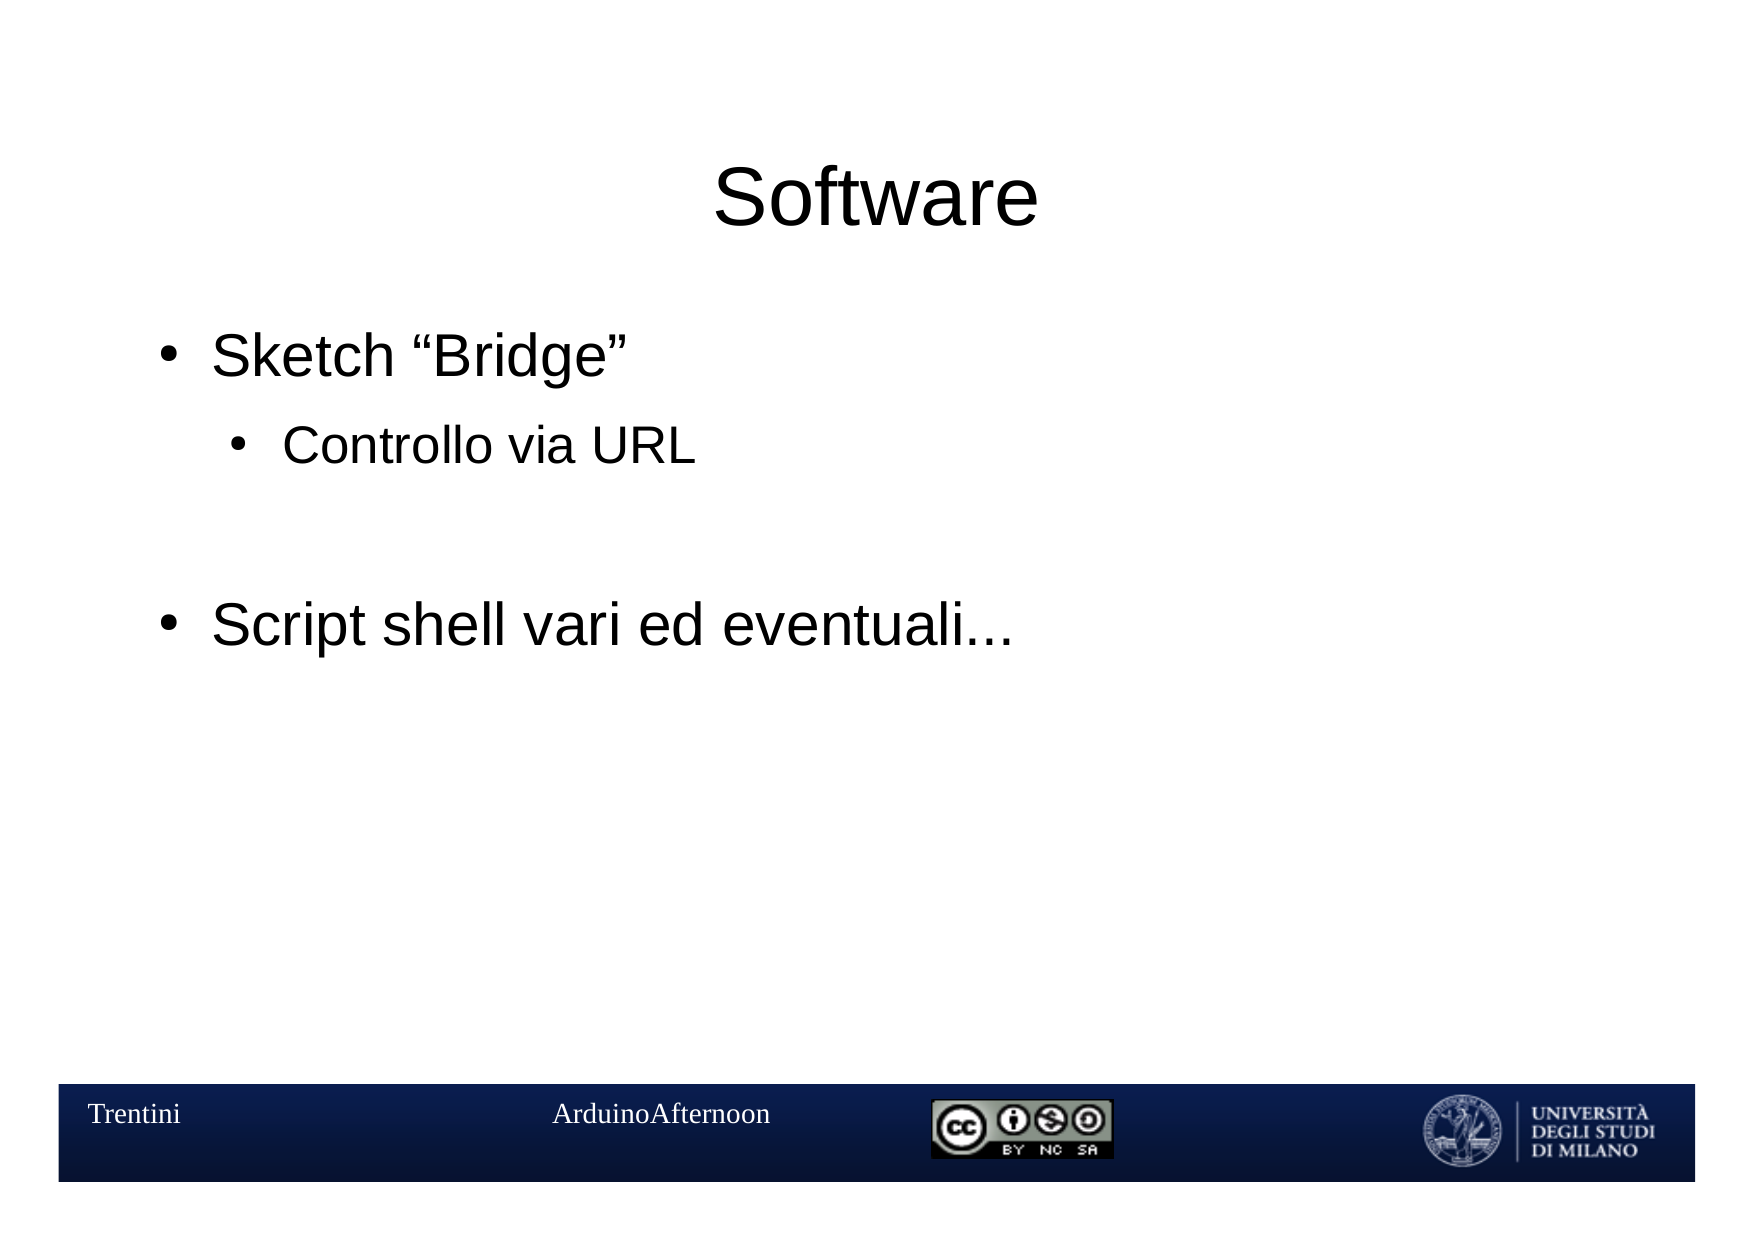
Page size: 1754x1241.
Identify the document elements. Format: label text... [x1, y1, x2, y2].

list Sketch “Bridge” Controllo via URL Script shell vari ed eventuali... [140, 321, 1614, 973]
picture [58, 1084, 1696, 1182]
title Software [140, 103, 1614, 291]
